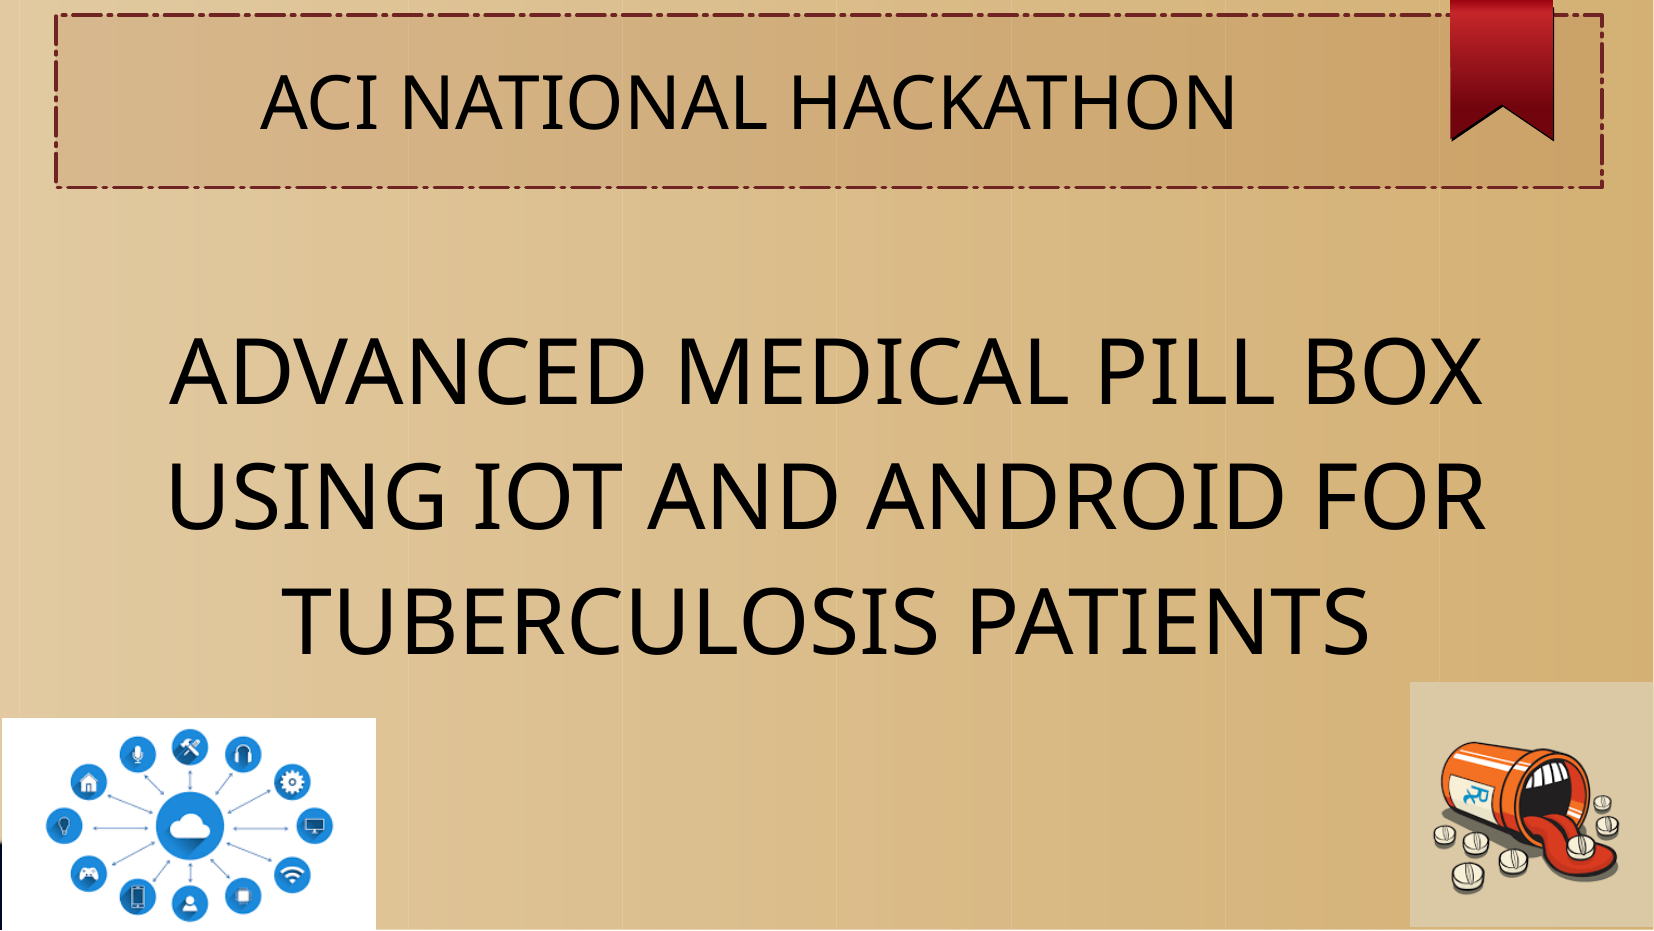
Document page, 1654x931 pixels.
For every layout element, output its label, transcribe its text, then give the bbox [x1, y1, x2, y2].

title ACI NATIONAL HACKATHON [59, 11, 1441, 189]
subtitle ADVANCED MEDICAL PILL BOX USING IOT AND ANDROID FOR TUBERCULOSIS PATIENTS [82, 224, 1571, 764]
picture [2, 718, 376, 931]
picture [1410, 682, 1654, 927]
